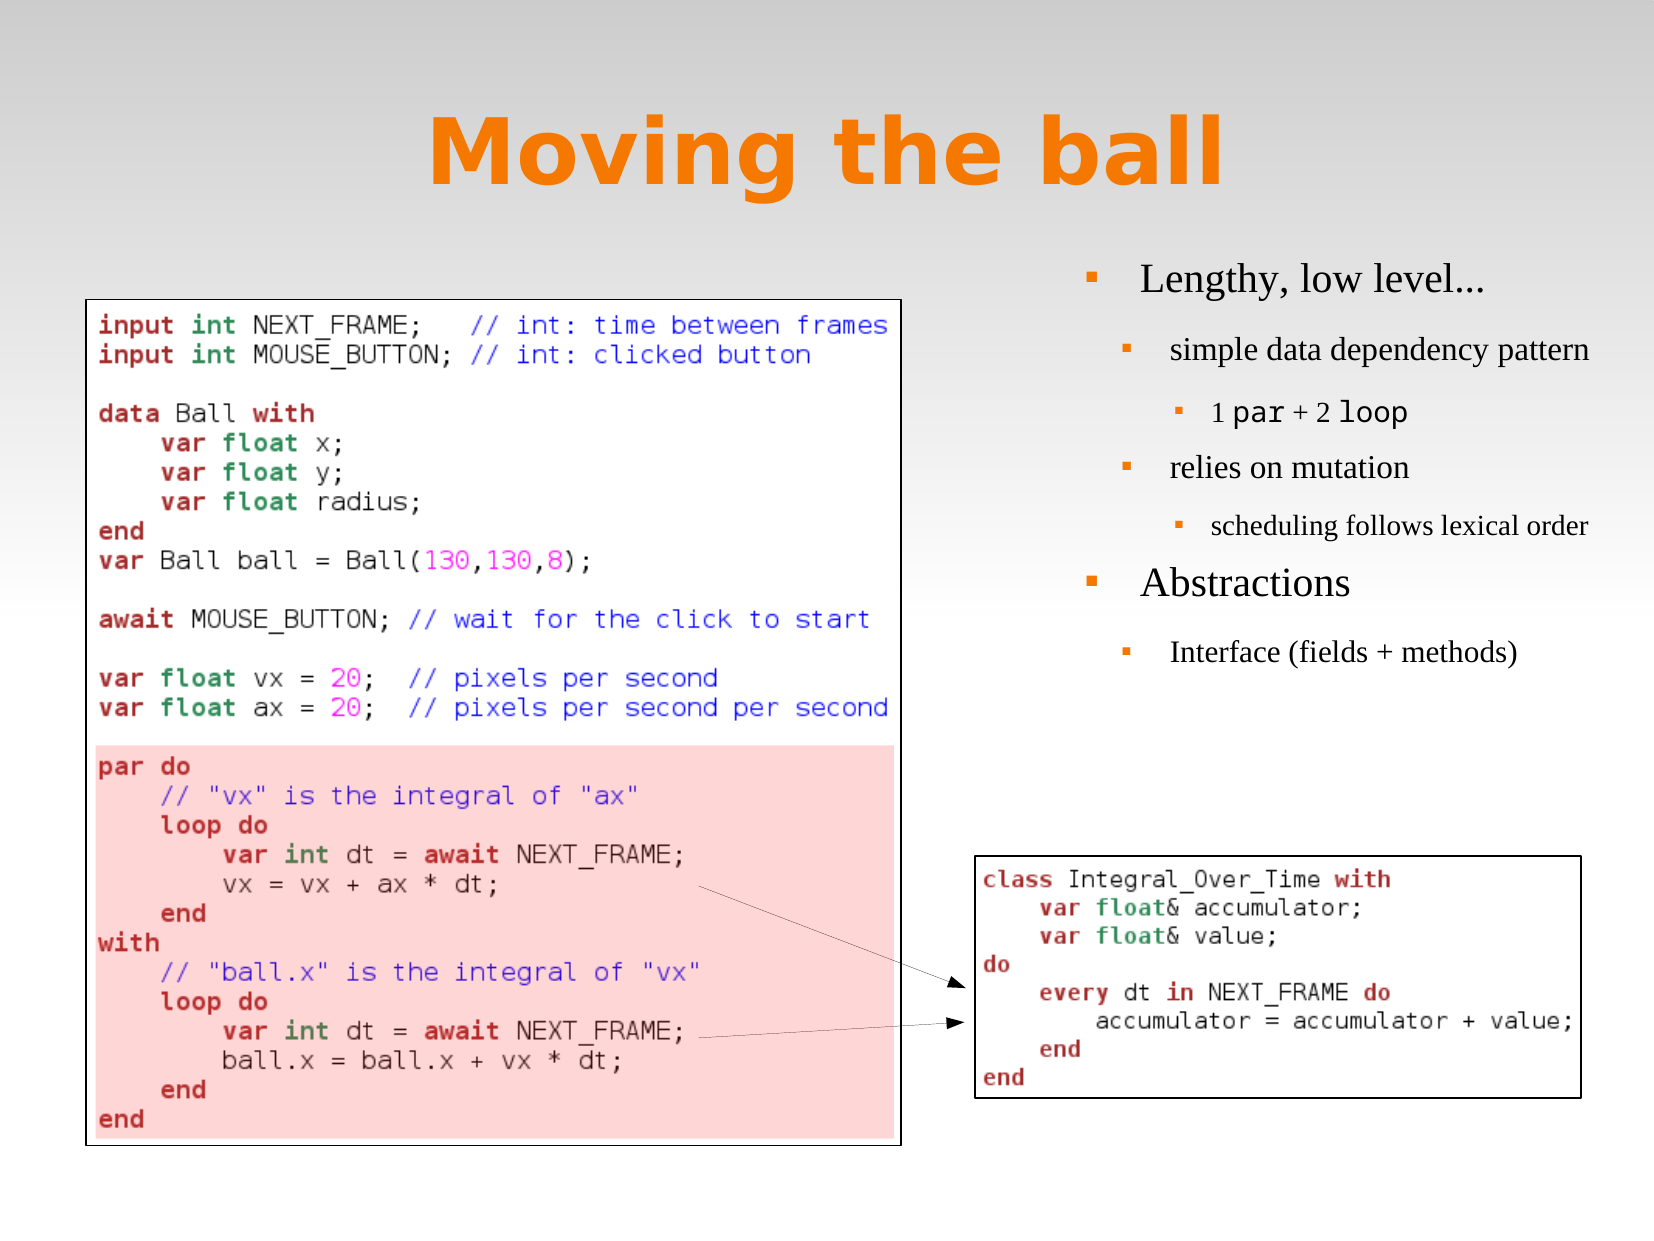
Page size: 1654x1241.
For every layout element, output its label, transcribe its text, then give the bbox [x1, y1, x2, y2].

picture [975, 856, 1581, 1098]
picture [894, 962, 901, 1026]
title Moving the ball [82, 49, 1571, 257]
picture [86, 300, 901, 1145]
list Lengthy, low level... simple data dependency pattern 1 par + 2 loop relies on mutation scheduling follows lexical order Abstractions Interface (fields + methods) [998, 254, 1651, 813]
text_box [95, 745, 894, 1139]
